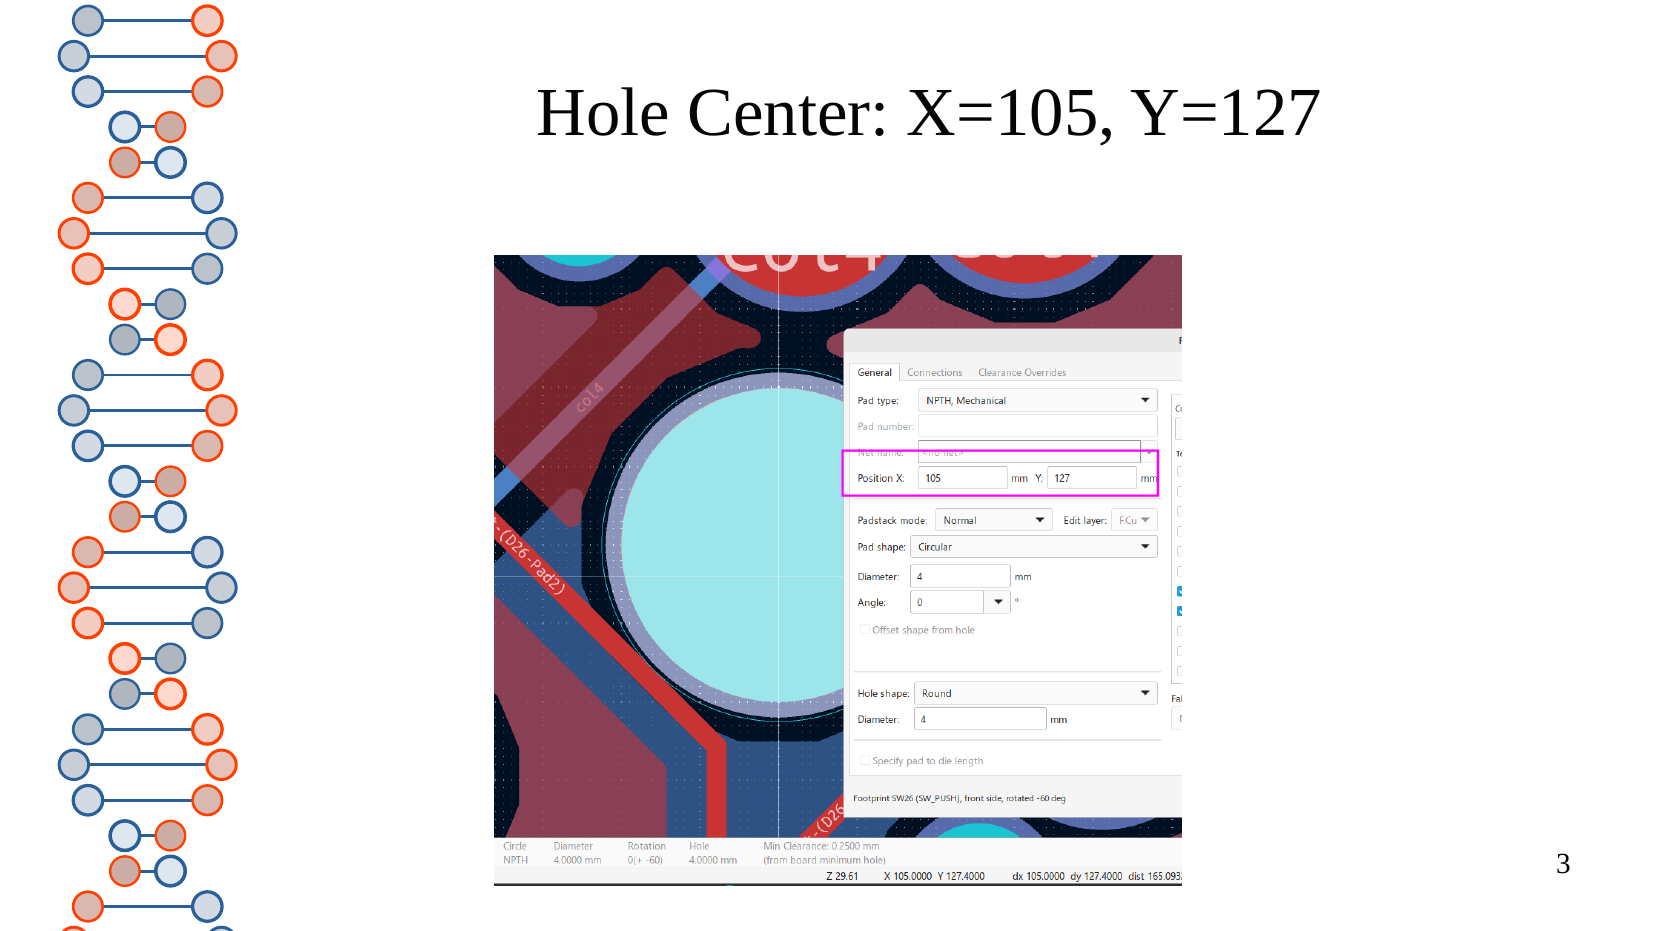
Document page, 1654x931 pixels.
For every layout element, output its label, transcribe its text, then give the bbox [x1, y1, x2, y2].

picture [494, 255, 1182, 886]
title Hole Center: X=105, Y=127 [265, 35, 1595, 189]
